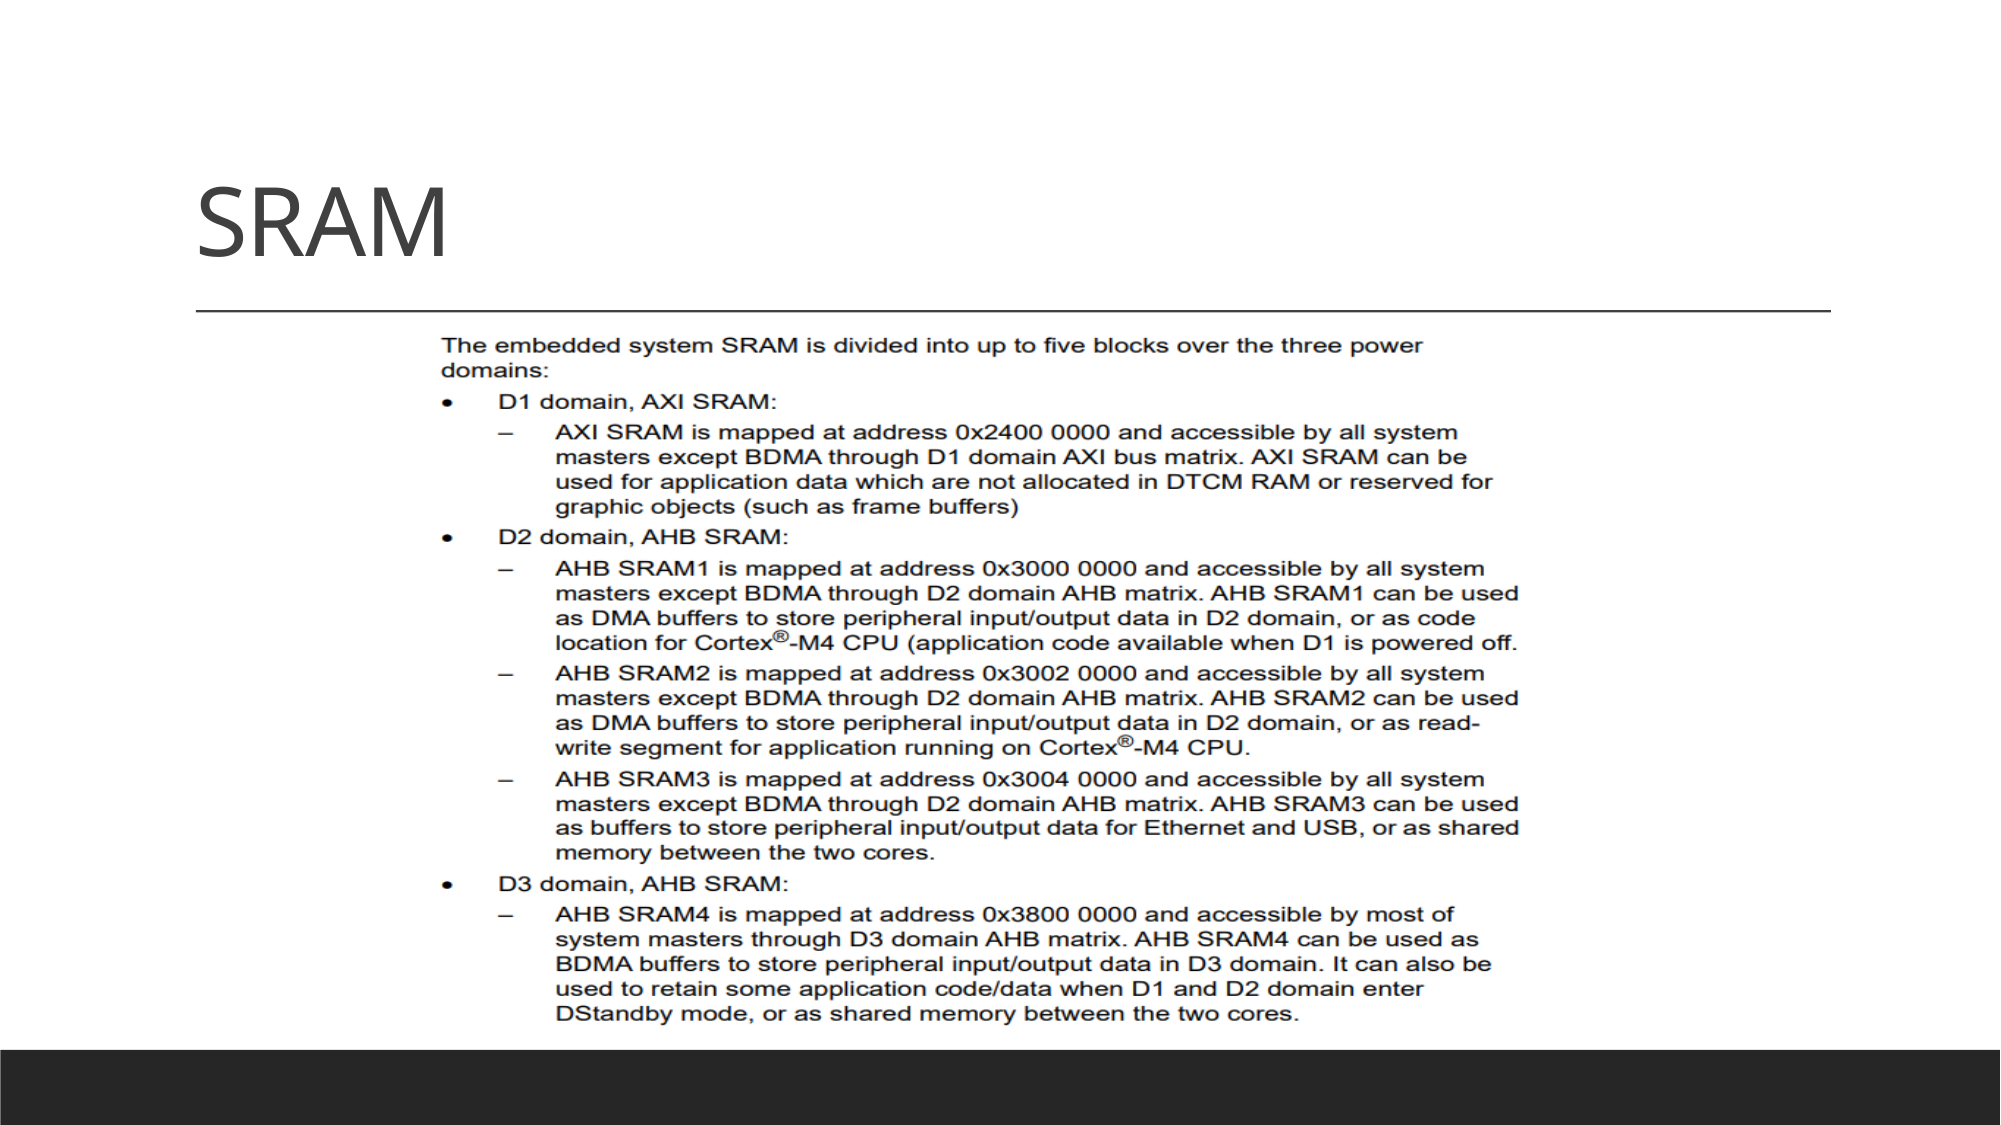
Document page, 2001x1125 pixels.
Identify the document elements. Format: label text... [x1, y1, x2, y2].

title SRAM [180, 47, 1830, 285]
picture [403, 329, 1531, 1032]
